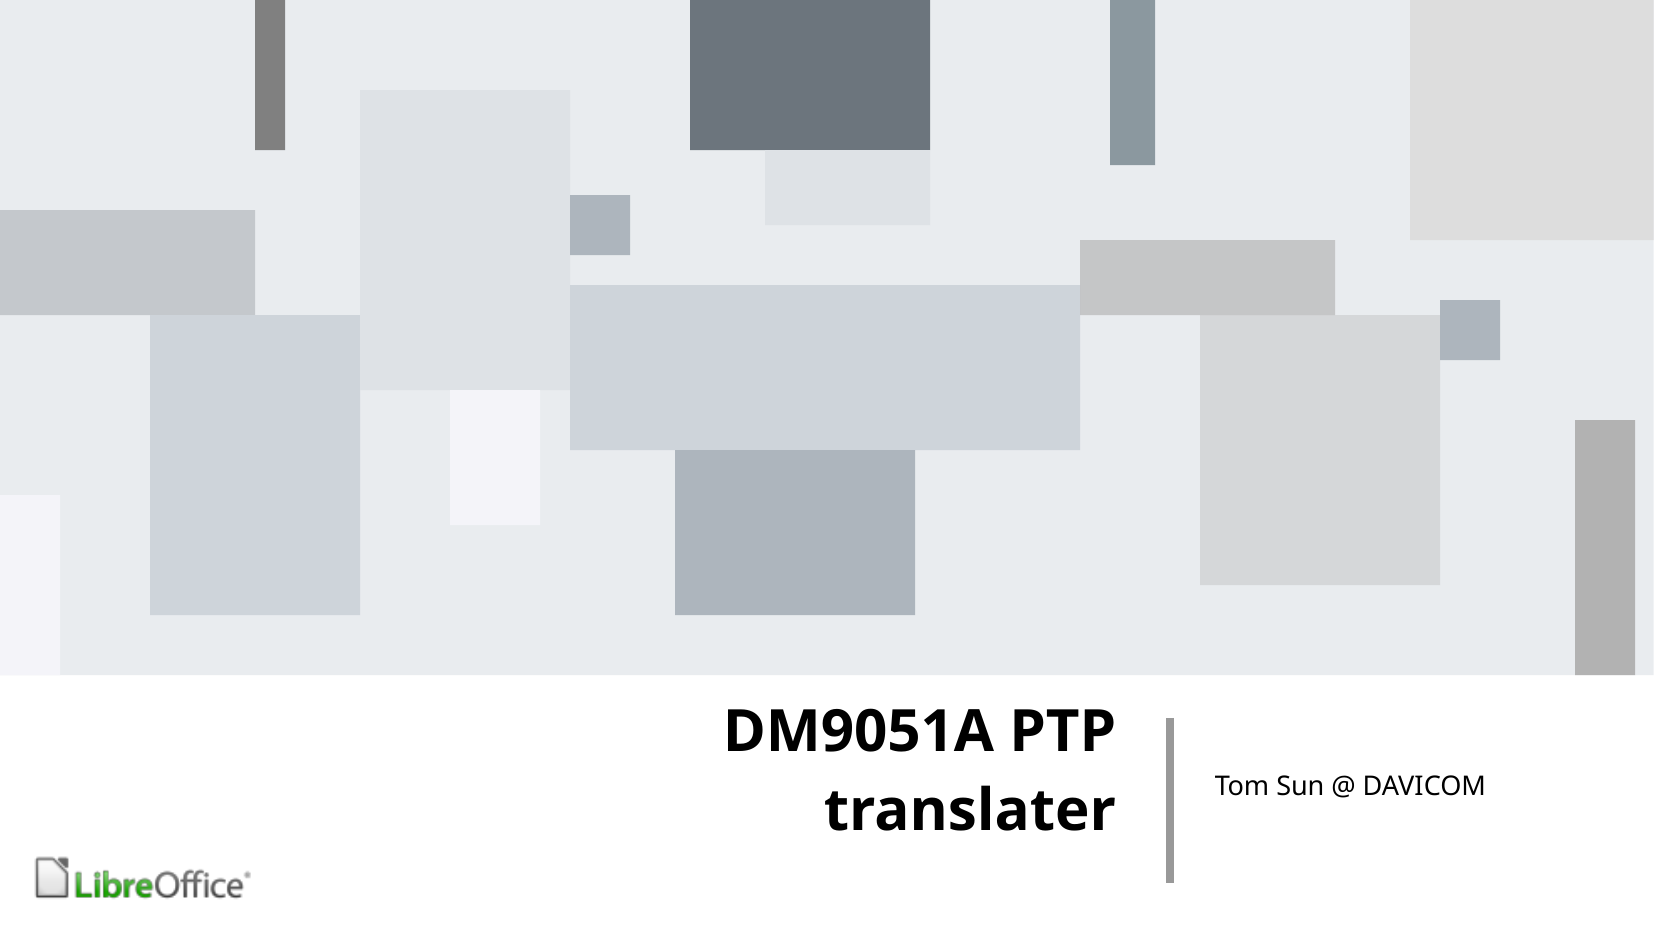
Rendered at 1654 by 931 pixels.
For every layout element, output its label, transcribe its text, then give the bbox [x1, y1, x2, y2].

text_box Tom Sun @ DAVICOM [1200, 759, 1591, 841]
picture [30, 852, 256, 903]
text_box DM9051A PTP translater [501, 681, 1131, 916]
